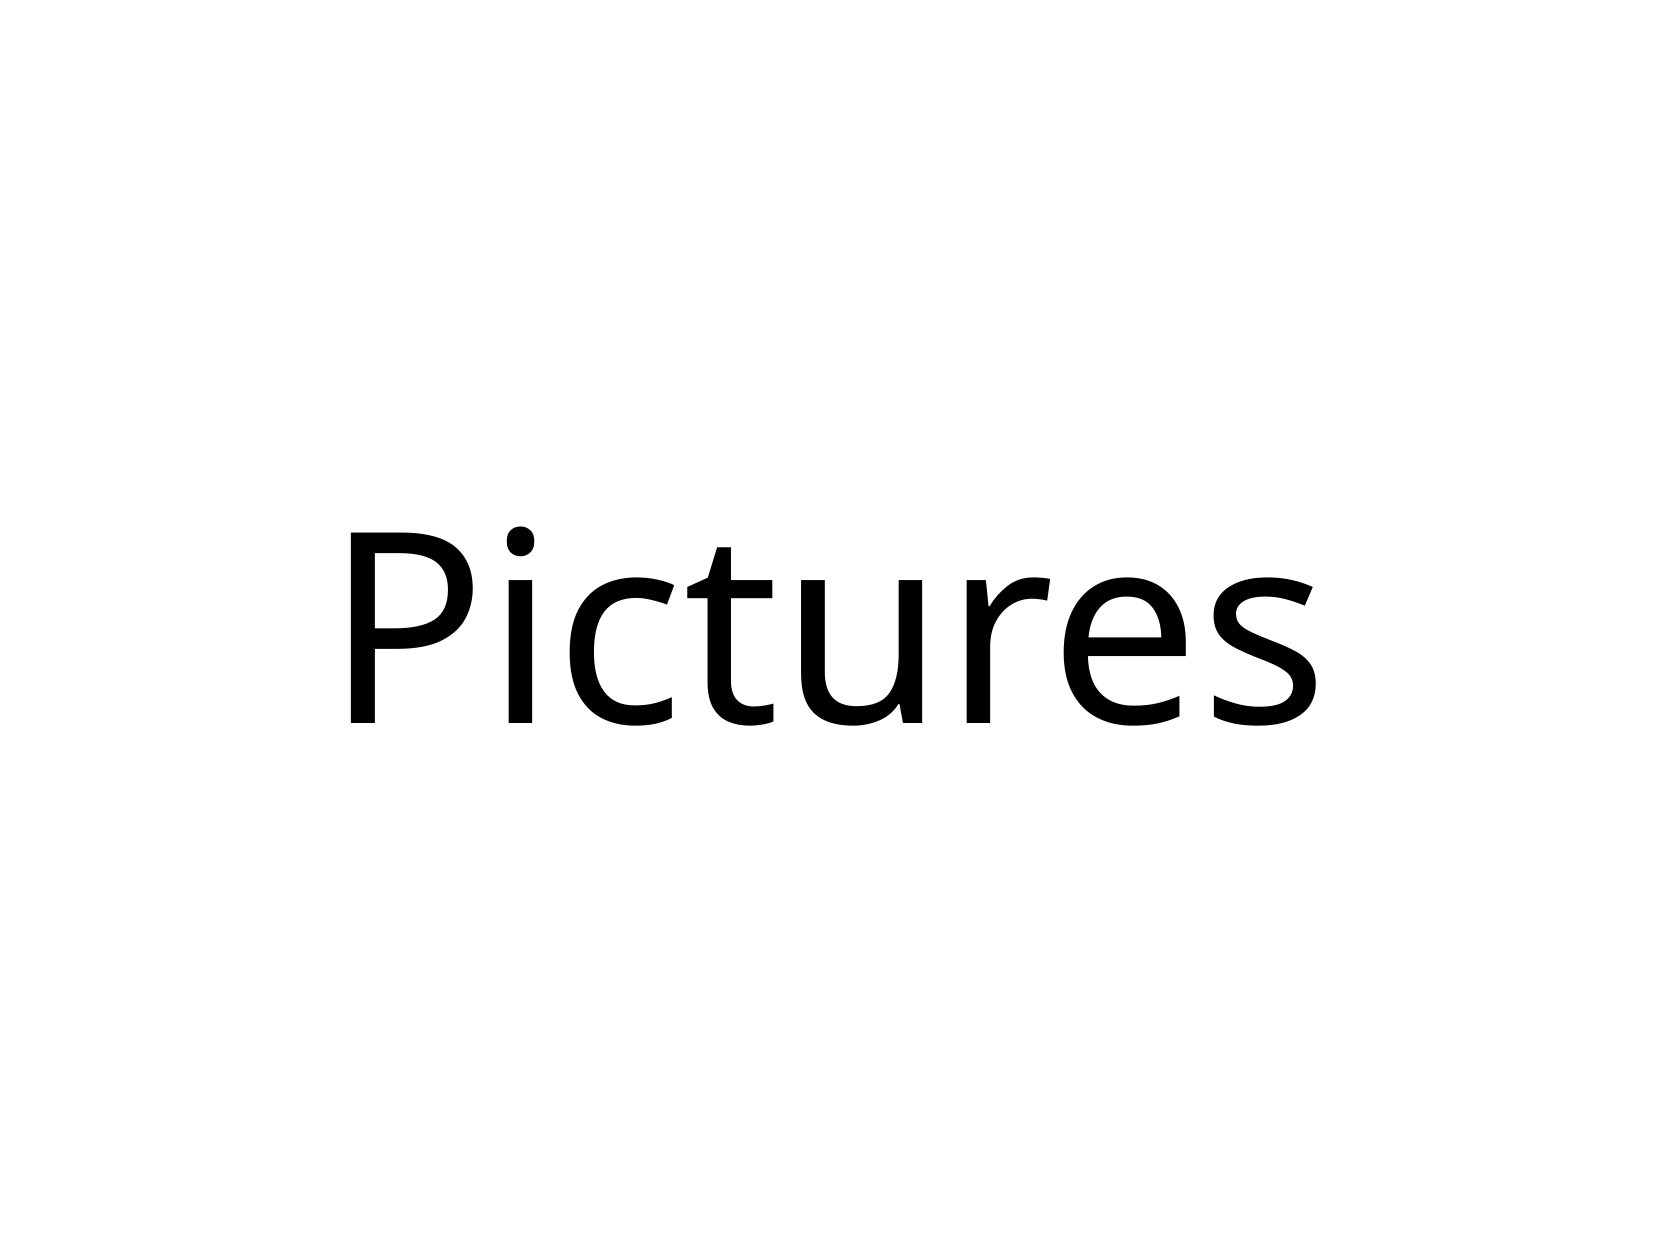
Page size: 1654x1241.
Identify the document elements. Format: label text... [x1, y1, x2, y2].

subtitle Pictures [82, 329, 1571, 911]
